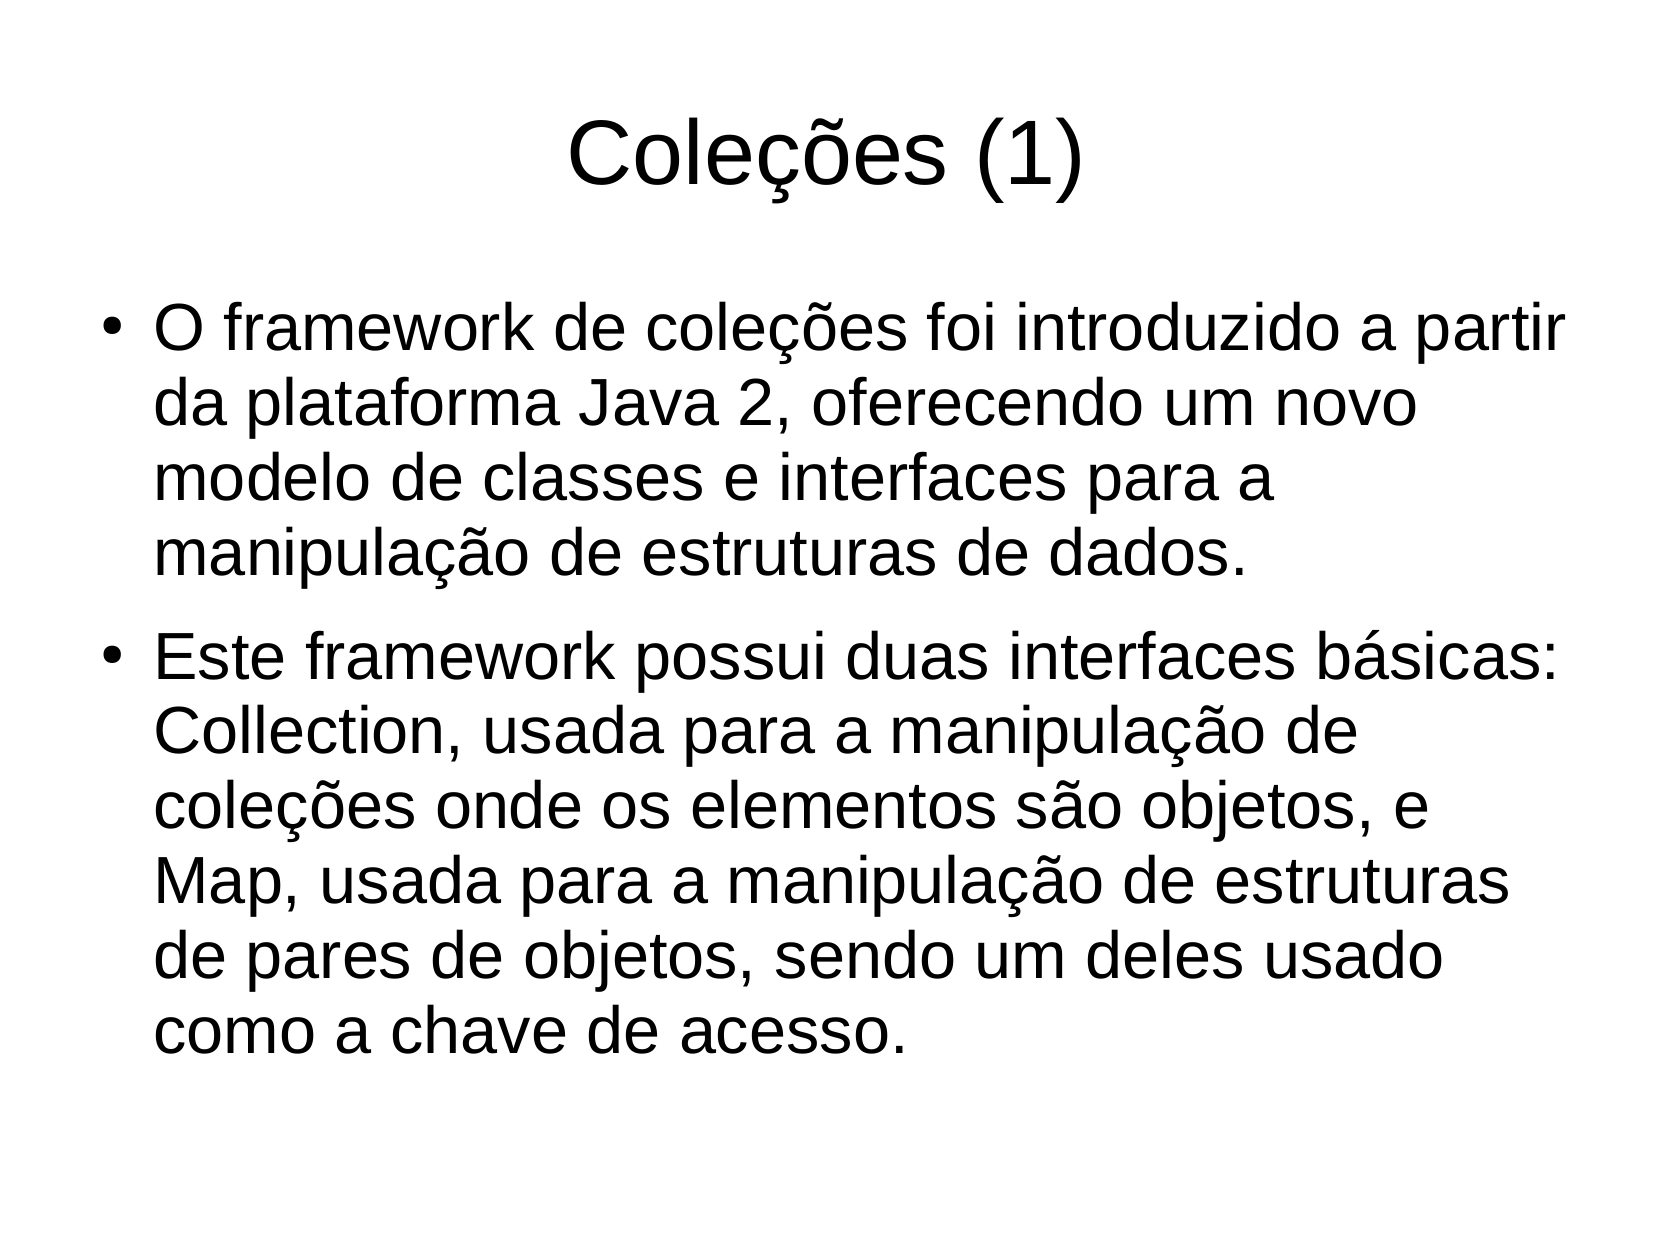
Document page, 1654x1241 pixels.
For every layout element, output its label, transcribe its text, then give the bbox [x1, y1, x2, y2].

list O framework de coleções foi introduzido a partir da plataforma Java 2, oferecendo um novo modelo de classes e interfaces para a manipulação de estruturas de dados. Este framework possui duas interfaces básicas: Collection, usada para a manipulação de coleções onde os elementos são objetos, e Map, usada para a manipulação de estruturas de pares de objetos, sendo um deles usado como a chave de acesso. [82, 290, 1571, 1172]
title Coleções (1) [82, 49, 1571, 257]
